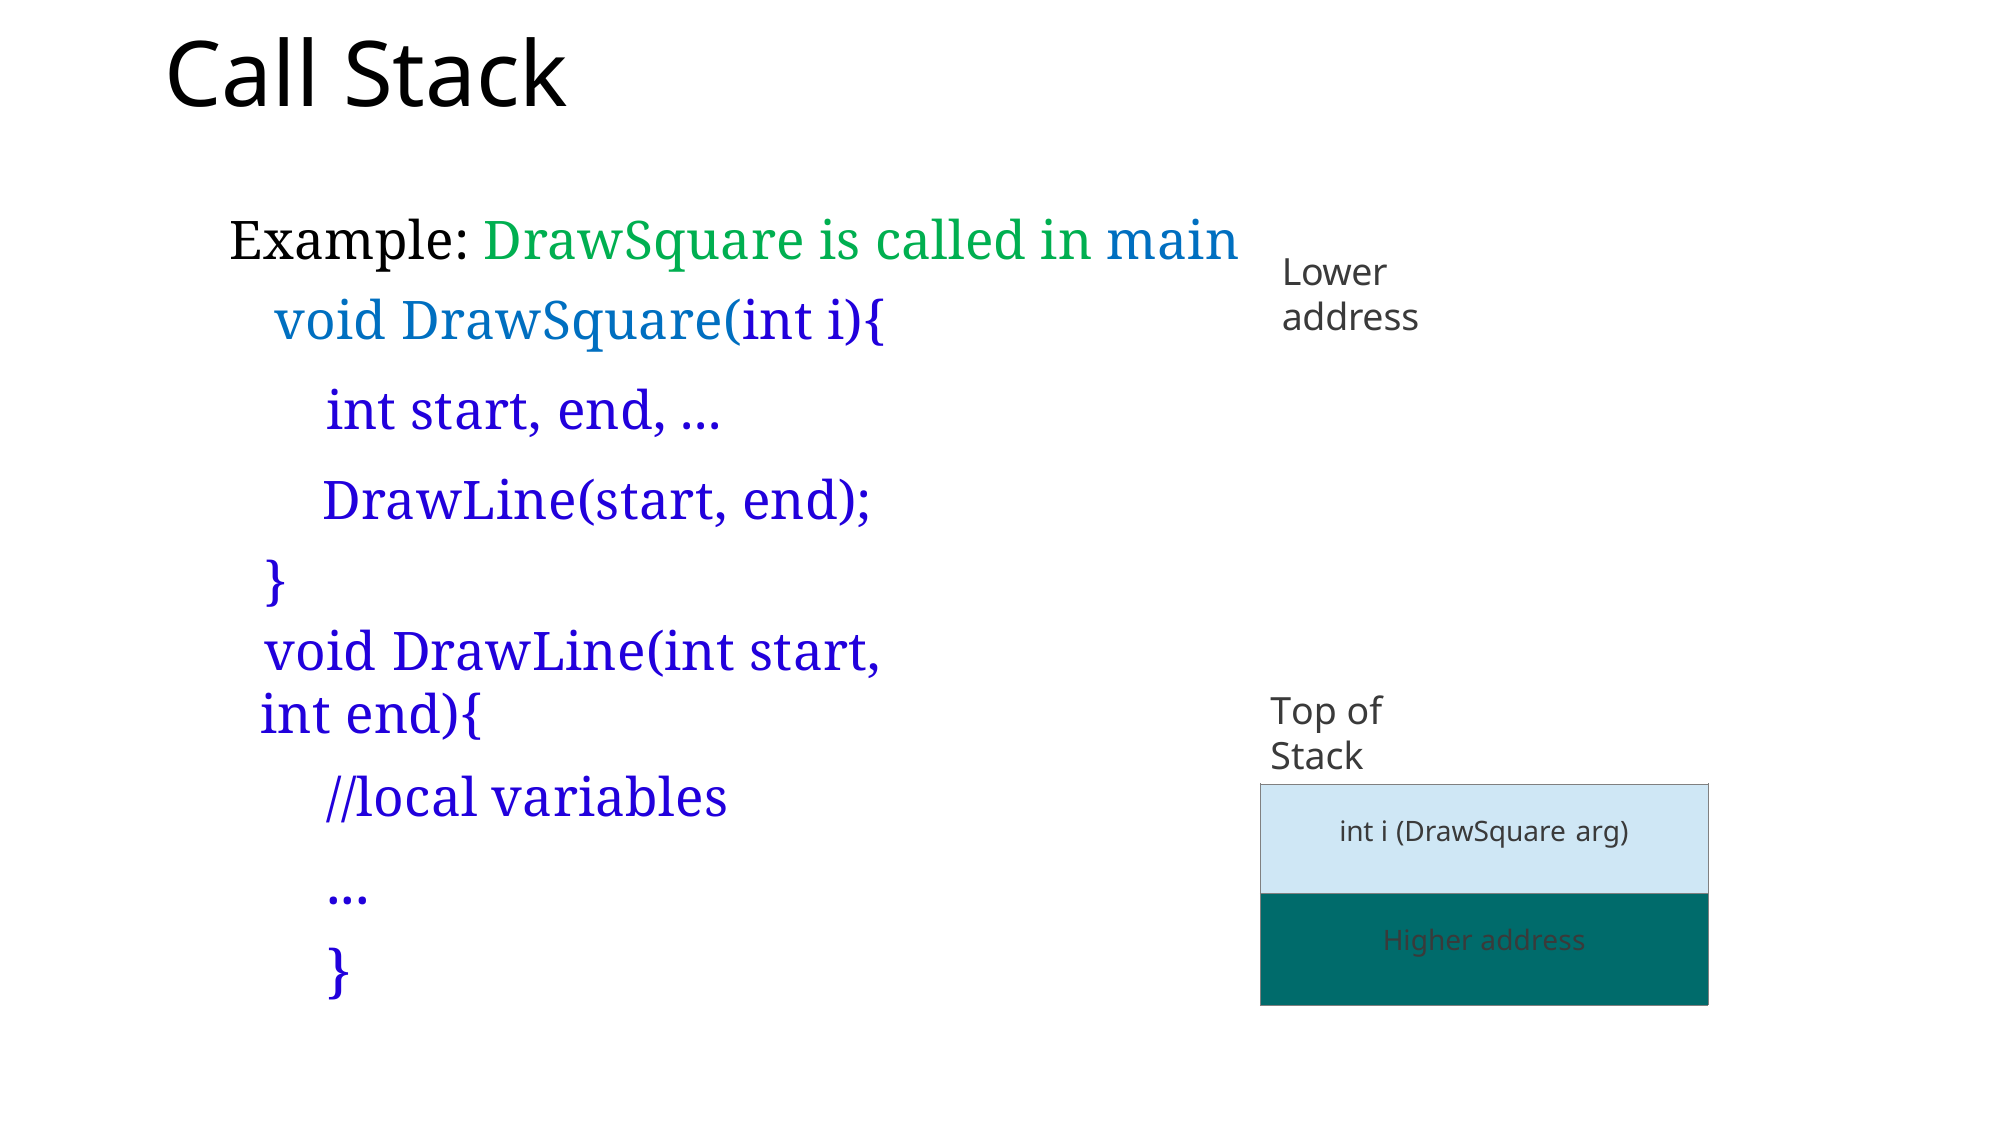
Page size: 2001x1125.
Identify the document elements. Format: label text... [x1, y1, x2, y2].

table_cell Higher address [1261, 894, 1708, 1005]
text_box Lower address [1279, 245, 1528, 339]
text_box Top of Stack [1268, 684, 1473, 778]
table_header int i (DrawSquare arg) [1261, 785, 1708, 893]
text_box Example: DrawSquare is called in main void DrawSquare(int i){ int start, end, ... DrawLine(start, end); } void DrawLine(int start, int end){ //local variables ... } [227, 186, 1245, 1005]
title Call Stack [162, 12, 811, 234]
